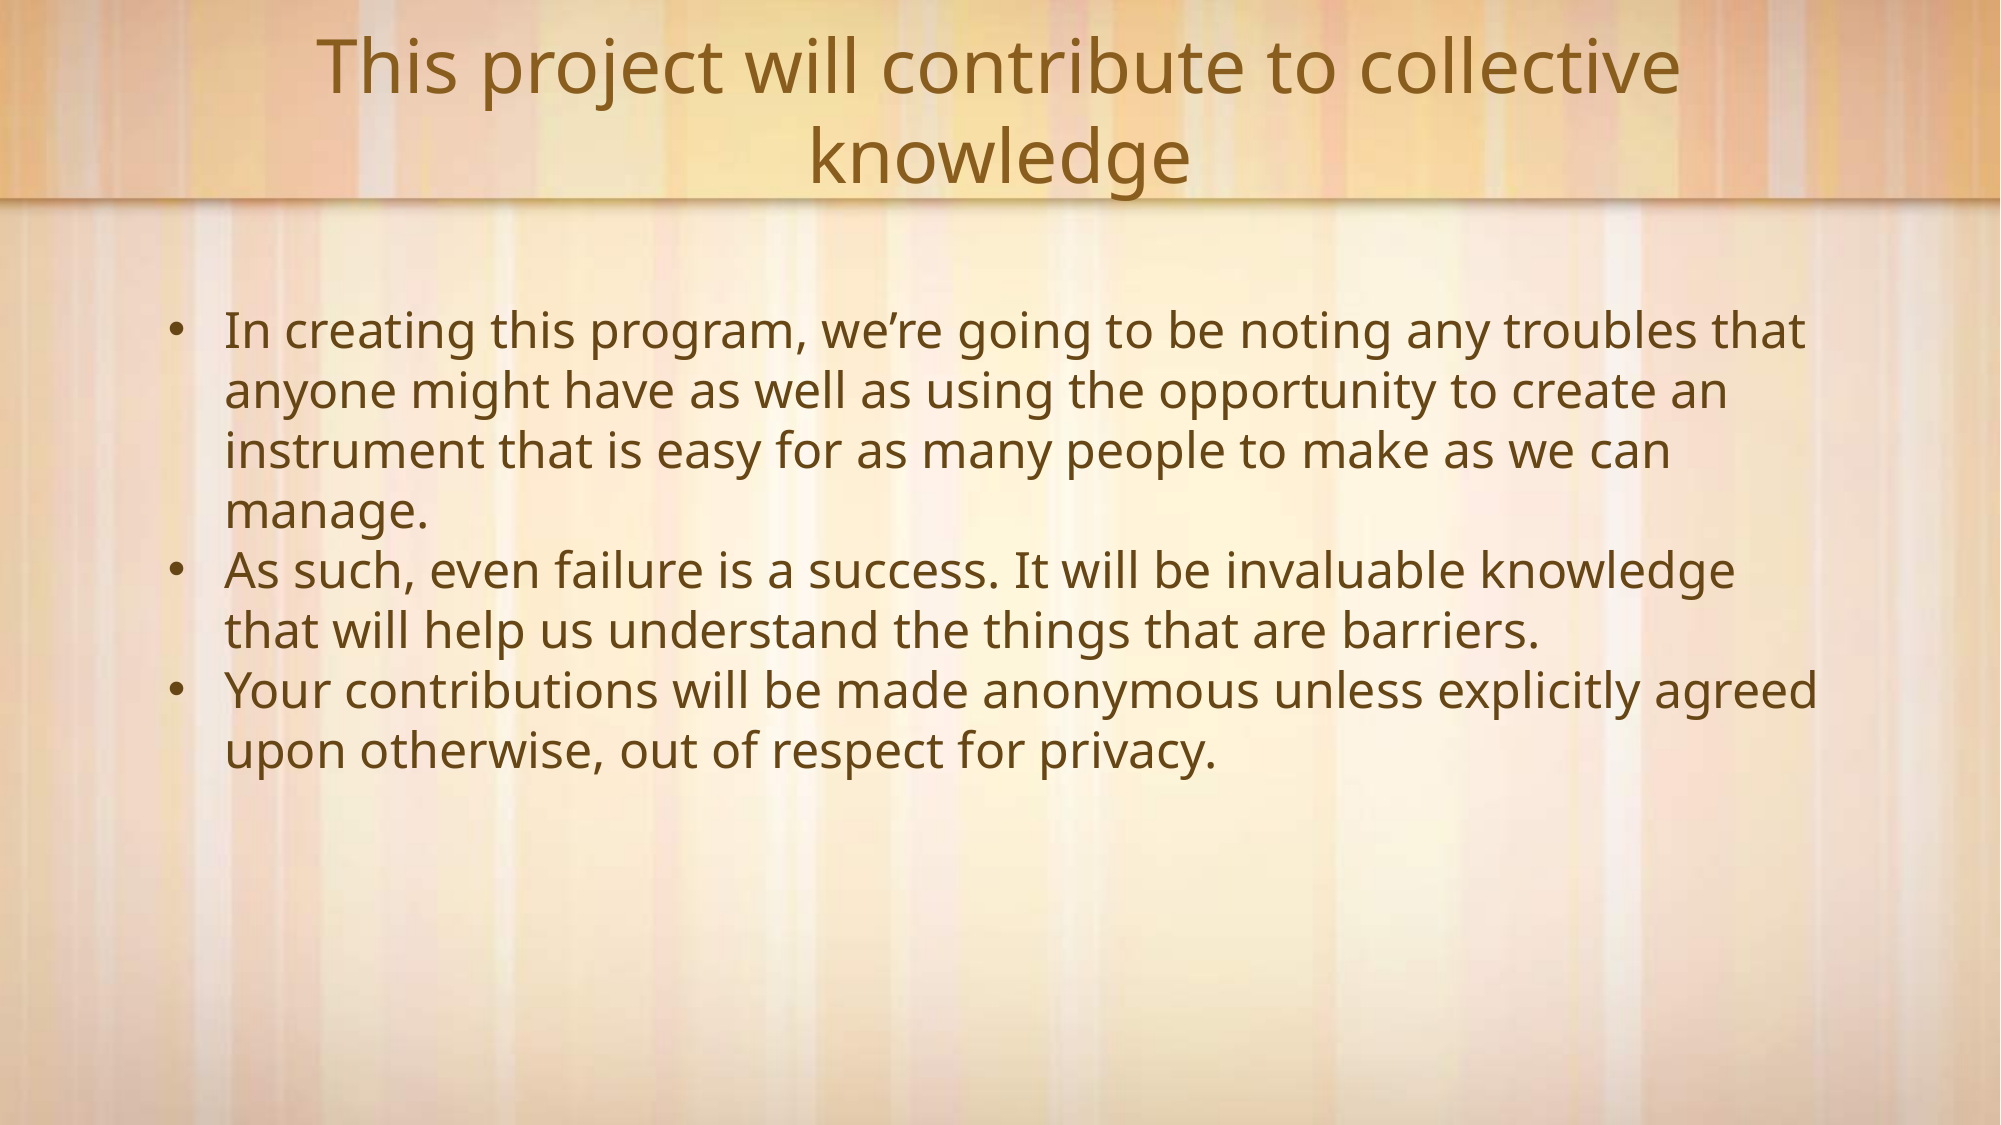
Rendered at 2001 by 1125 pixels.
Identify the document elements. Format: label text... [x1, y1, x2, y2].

list In creating this program, we’re going to be noting any troubles that anyone might have as well as using the opportunity to create an instrument that is easy for as many people to make as we can manage. As such, even failure is a success. It will be invaluable knowledge that will help us understand the things that are barriers. Your contributions will be made anonymous unless explicitly agreed upon otherwise, out of respect for privacy. [152, 290, 1848, 1000]
picture [0, 0, 2001, 1125]
title This project will contribute to collective knowledge [151, 24, 1849, 192]
